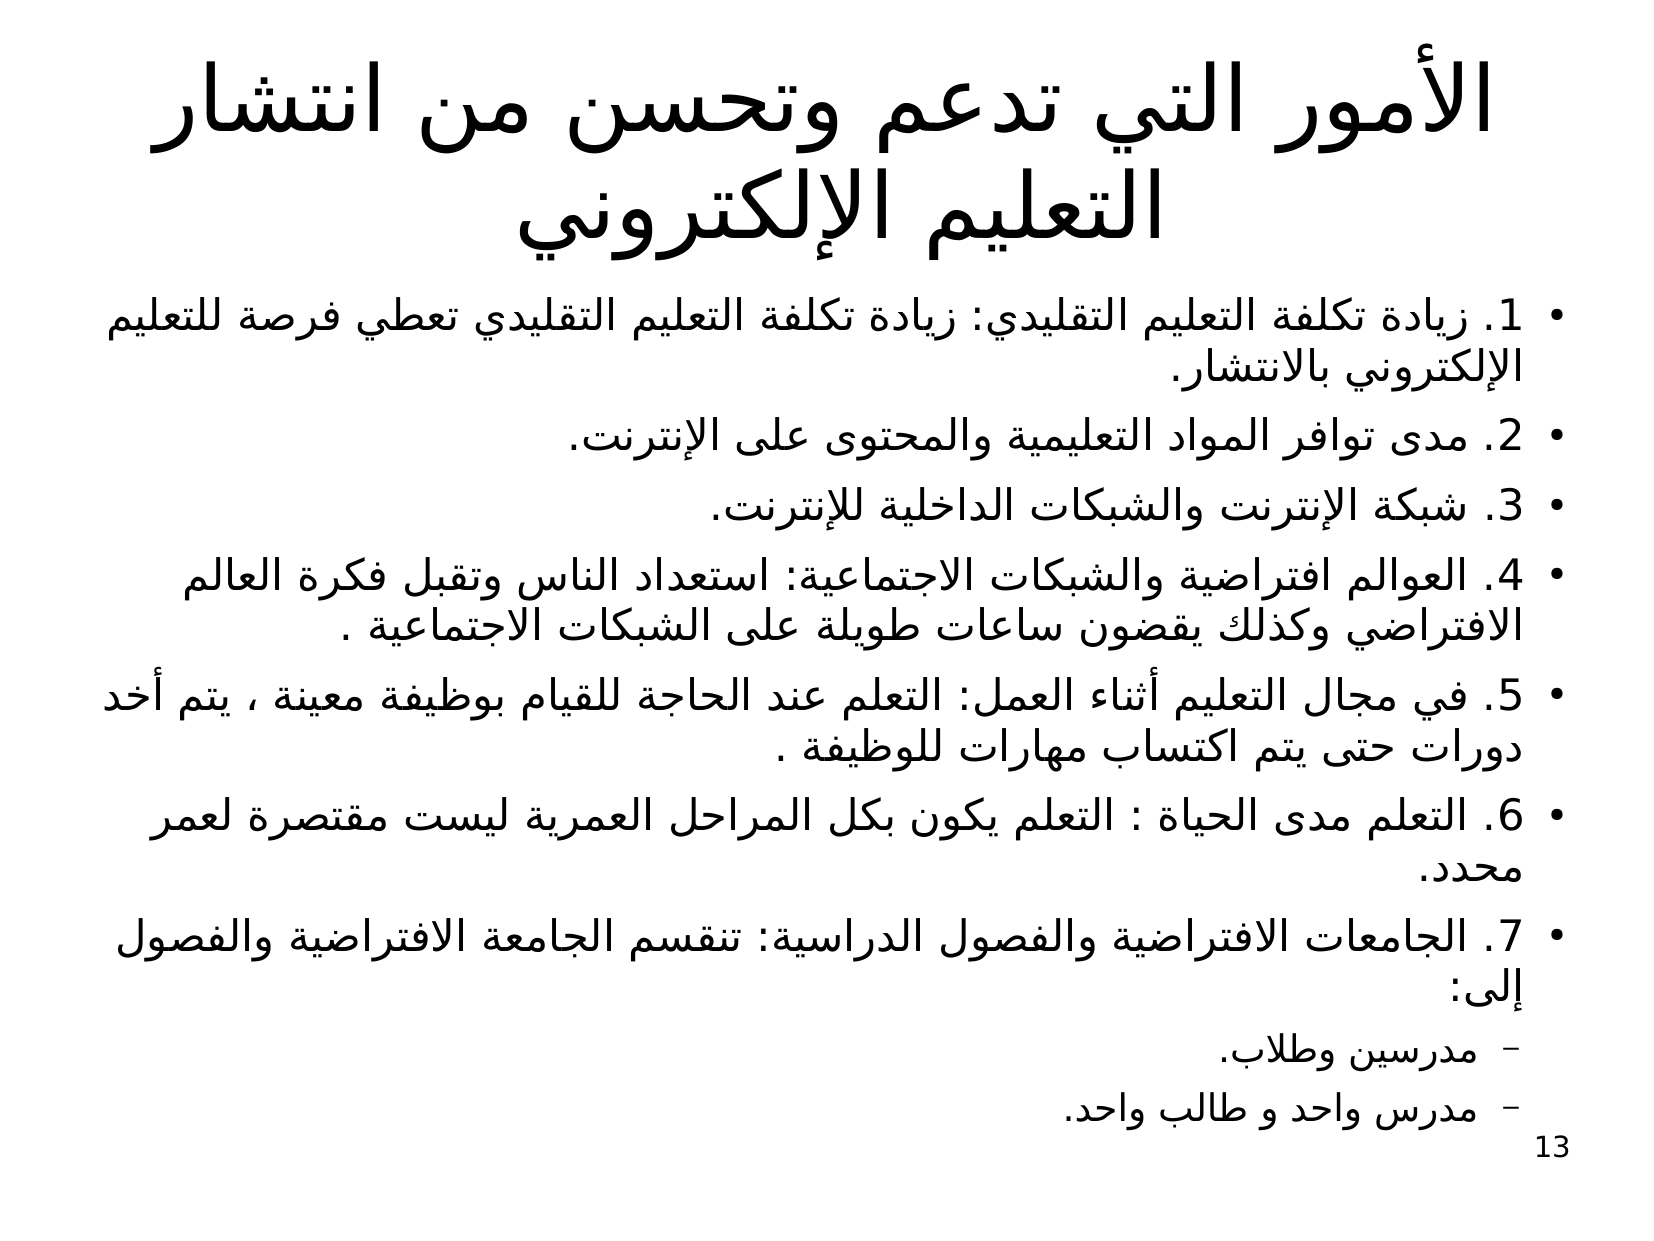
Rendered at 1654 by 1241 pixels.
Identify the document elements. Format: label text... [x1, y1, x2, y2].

title الأمور التي تدعم وتحسن من انتشار التعليم الإلكتروني [82, 42, 1571, 264]
list 1. زيادة تكلفة التعليم التقليدي: زيادة تكلفة التعليم التقليدي تعطي فرصة للتعليم الإلكتروني بالانتشار. 2. مدى توافر المواد التعليمية والمحتوى على الإنترنت. 3. شبكة الإنترنت والشبكات الداخلية للإنترنت. 4. العوالم افتراضية والشبكات الاجتماعية: استعداد الناس وتقبل فكرة العالم الافتراضي وكذلك يقضون ساعات طويلة على الشبكات الاجتماعية . 5. في مجال التعليم أثناء العمل: التعلم عند الحاجة للقيام بوظيفة معينة ، يتم أخد دورات حتى يتم اكتساب مهارات للوظيفة . 6. التعلم مدى الحياة : التعلم يكون بكل المراحل العمرية ليست مقتصرة لعمر محدد. 7. الجامعات الافتراضية والفصول الدراسية: تنقسم الجامعة الافتراضية والفصول إلى: مدرسين وطلاب. مدرس واحد و طالب واحد. [35, 290, 1571, 1134]
